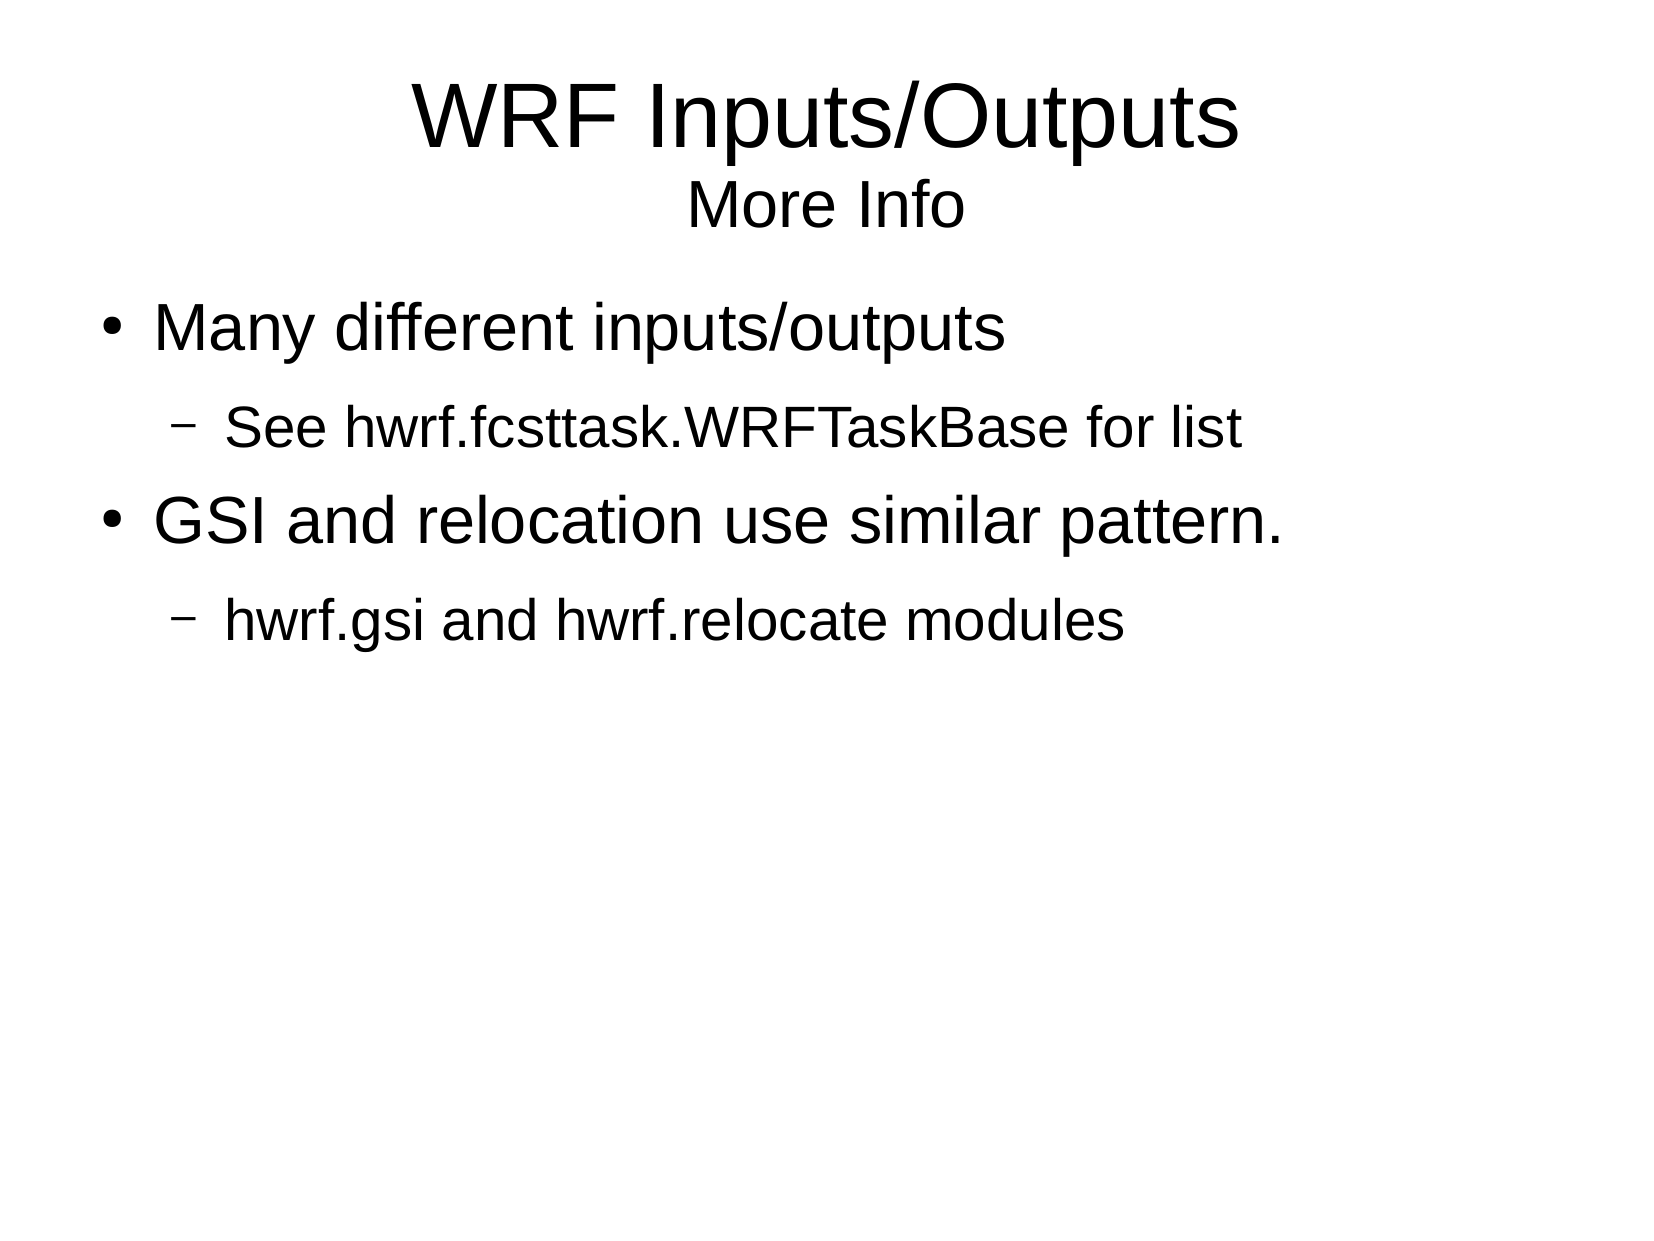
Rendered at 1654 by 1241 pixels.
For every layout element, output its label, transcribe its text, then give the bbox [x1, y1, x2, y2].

list Many different inputs/outputs See hwrf.fcsttask.WRFTaskBase for list GSI and relocation use similar pattern. hwrf.gsi and hwrf.relocate modules [82, 290, 1571, 1010]
title WRF Inputs/Outputs More Info [82, 49, 1571, 257]
